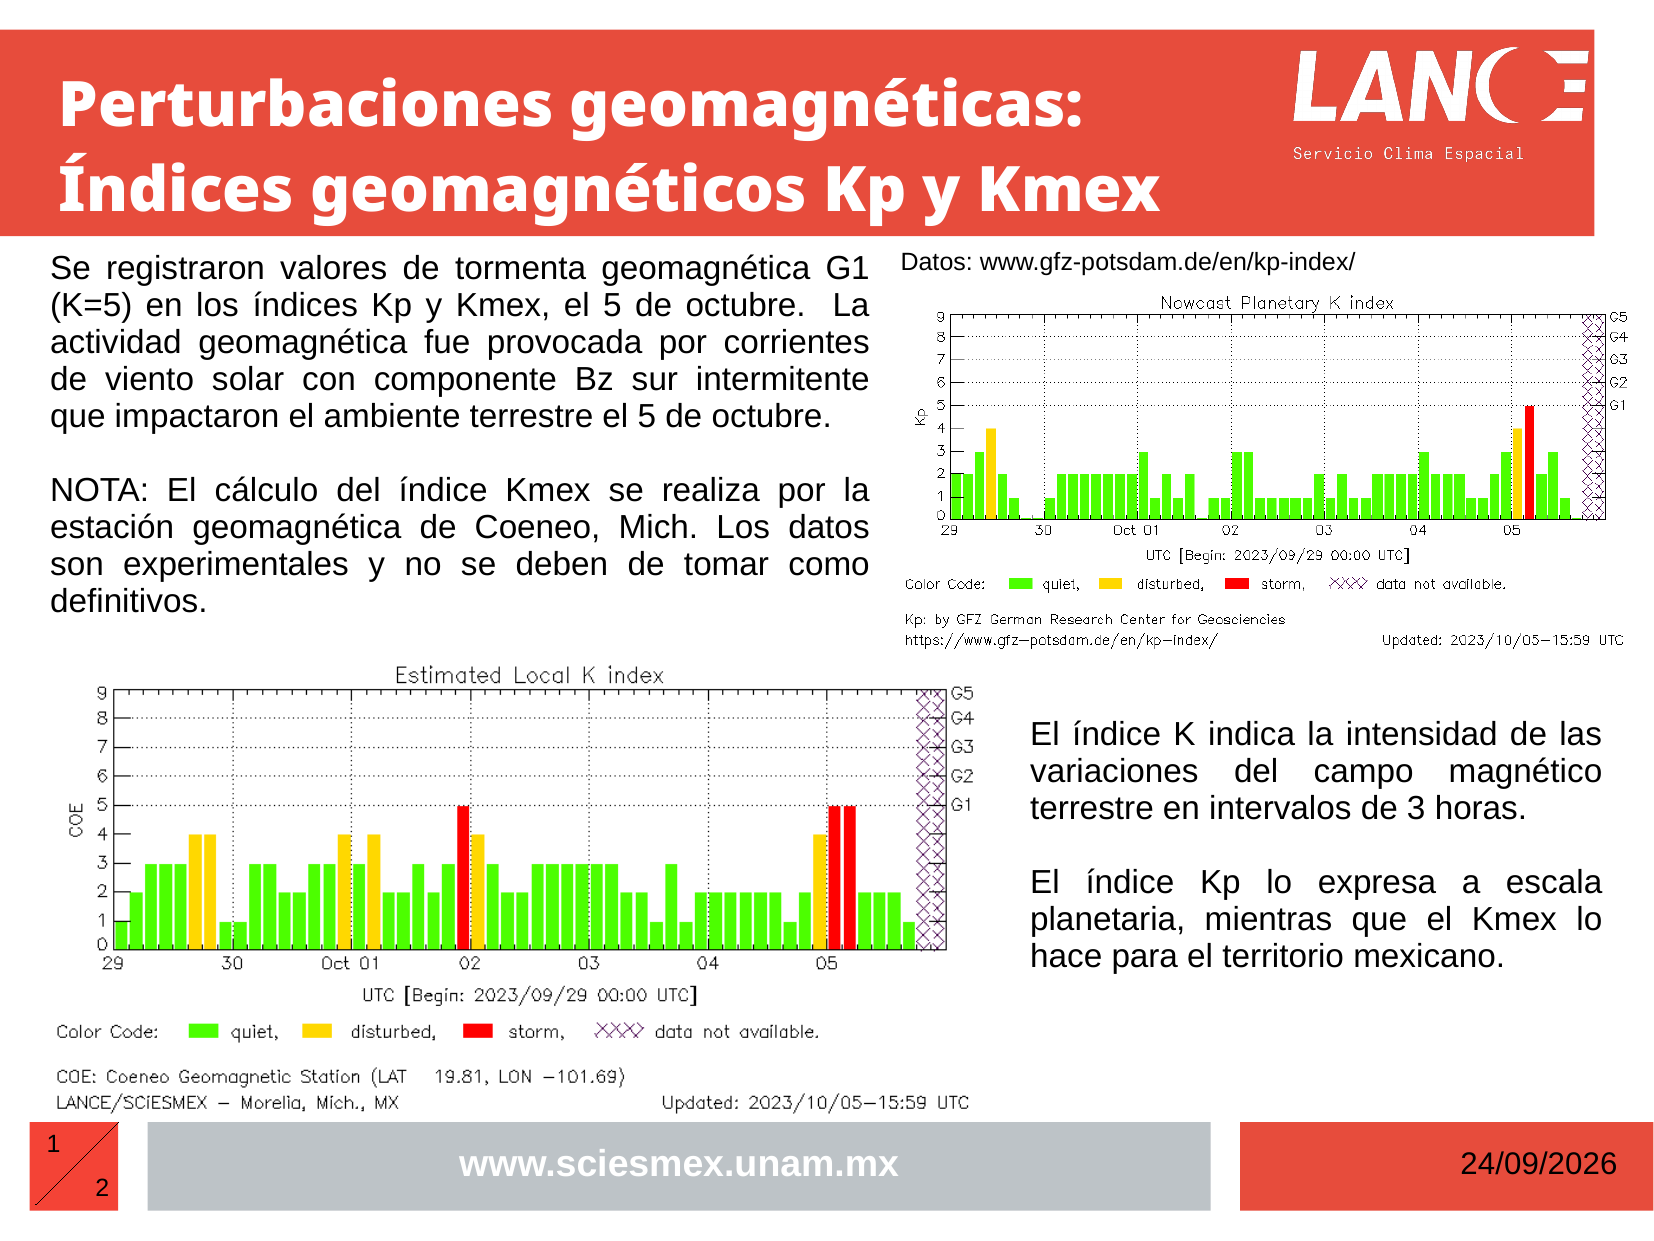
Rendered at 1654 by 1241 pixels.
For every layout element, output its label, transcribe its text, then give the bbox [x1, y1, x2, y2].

text_box www.sciesmex.unam.mx [153, 1122, 1205, 1205]
text_box El índice K indica la intensidad de las variaciones del campo magnético terrestre en intervalos de 3 horas. El índice Kp lo expresa a escala planetaria, mientras que el Kmex lo hace para el territorio mexicano. [1015, 707, 1619, 1052]
picture [1293, 47, 1589, 162]
text_box <número> [31, 1122, 176, 1170]
picture [47, 277, 1642, 1116]
text_box Datos: www.gfz-potsdam.de/en/kp-index/ [885, 240, 1654, 284]
title Perturbaciones geomagnéticas: Índices geomagnéticos Kp y Kmex [59, 59, 1312, 207]
text_box 2 [35, 1151, 125, 1209]
text_box Se registraron valores de tormenta geomagnética G1 (K=5) en los índices Kp y Kmex, el 5 de octubre. La actividad geomagnética fue provocada por corrientes de viento solar con componente Bz sur intermitente que impactaron el ambiente terrestre el 5 de octubre. NOTA: El cálculo del índice Kmex se realiza por la estación geomagnética de Coeneo, Mich. Los datos son experimentales y no se deben de tomar como definitivos. [35, 242, 886, 739]
text_box 05/10/2023 [1424, 1122, 1654, 1205]
